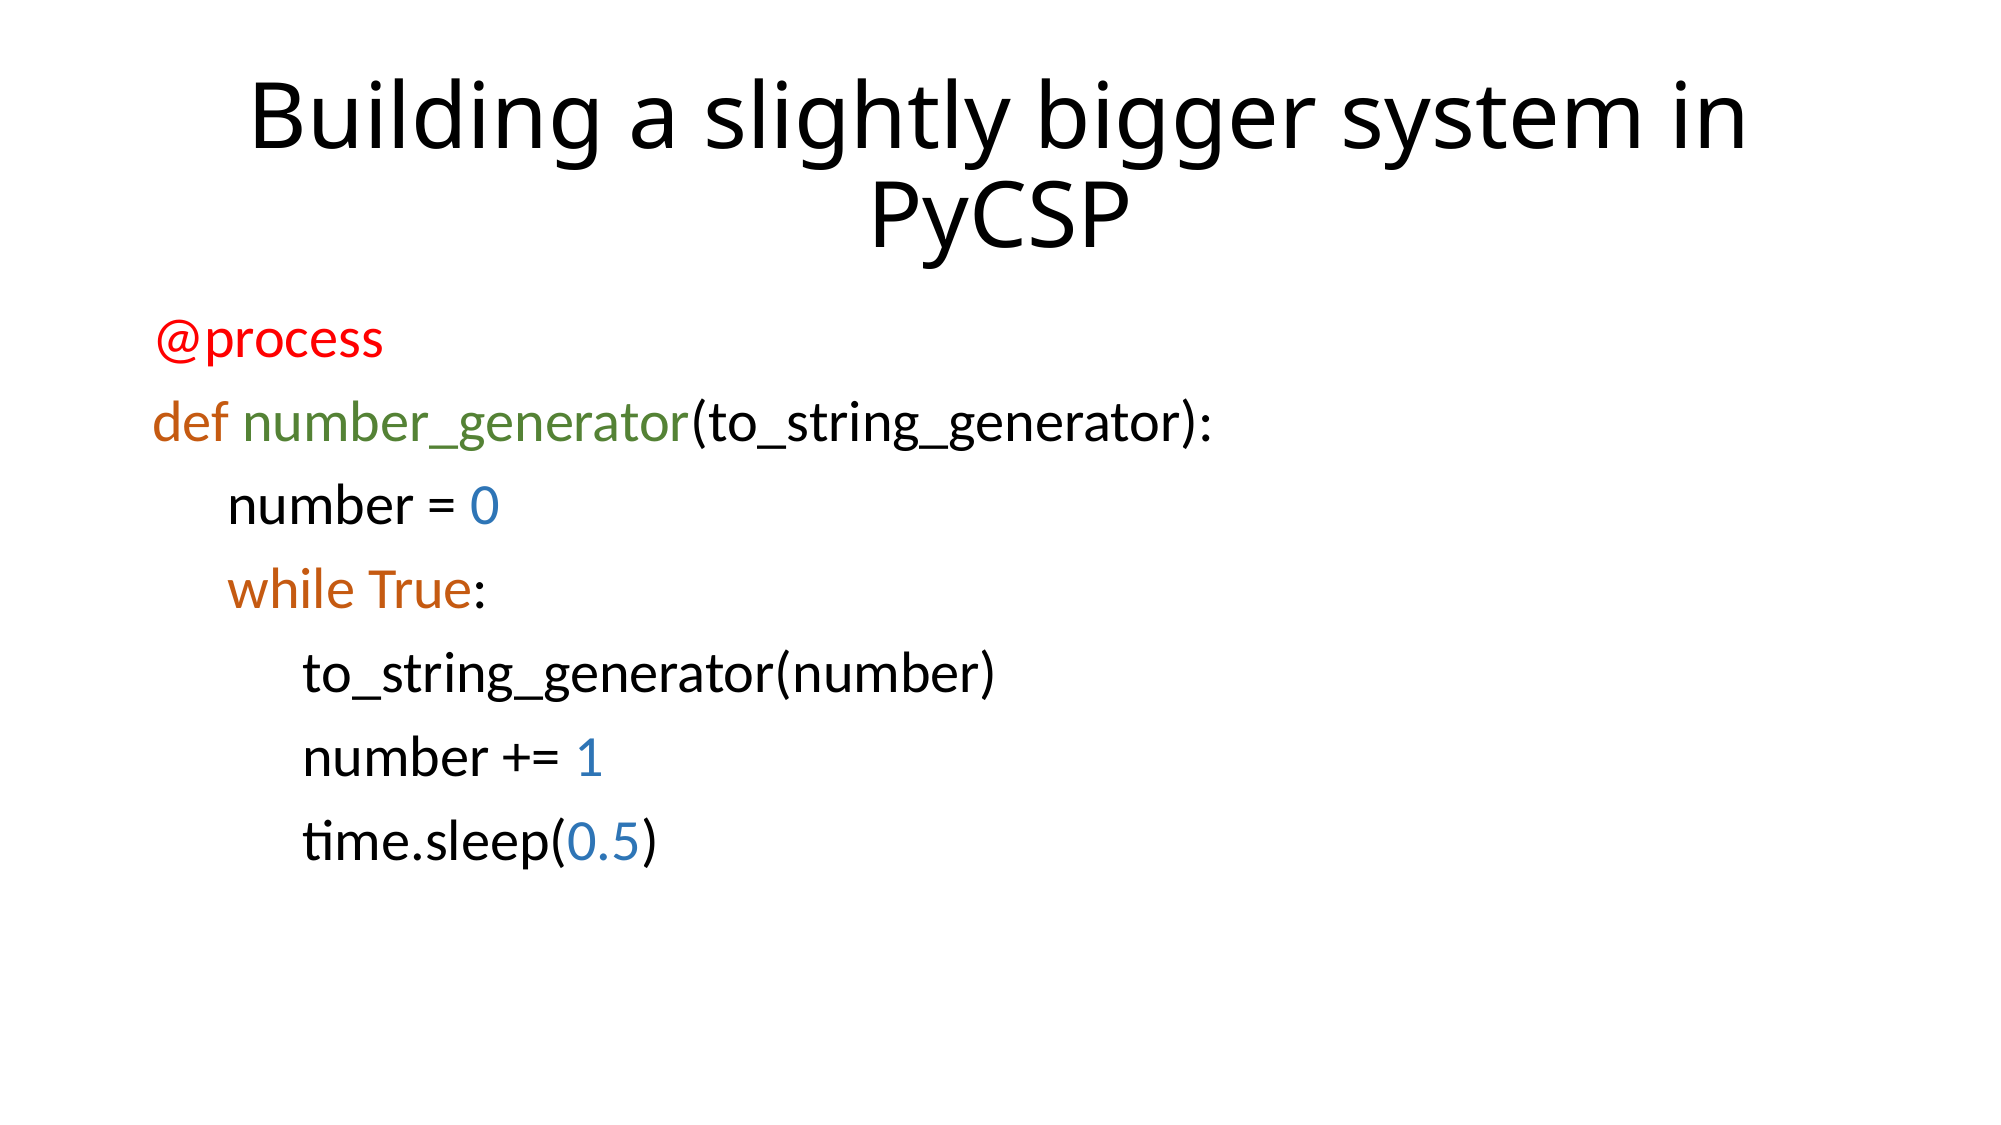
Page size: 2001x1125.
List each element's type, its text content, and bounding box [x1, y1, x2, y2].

list @process def number_generator(to_string_generator): number = 0 while True: to_string_generator(number) number += 1 time.sleep(0.5) [137, 299, 1863, 1014]
title Building a slightly bigger system in PyCSP [137, 59, 1863, 278]
